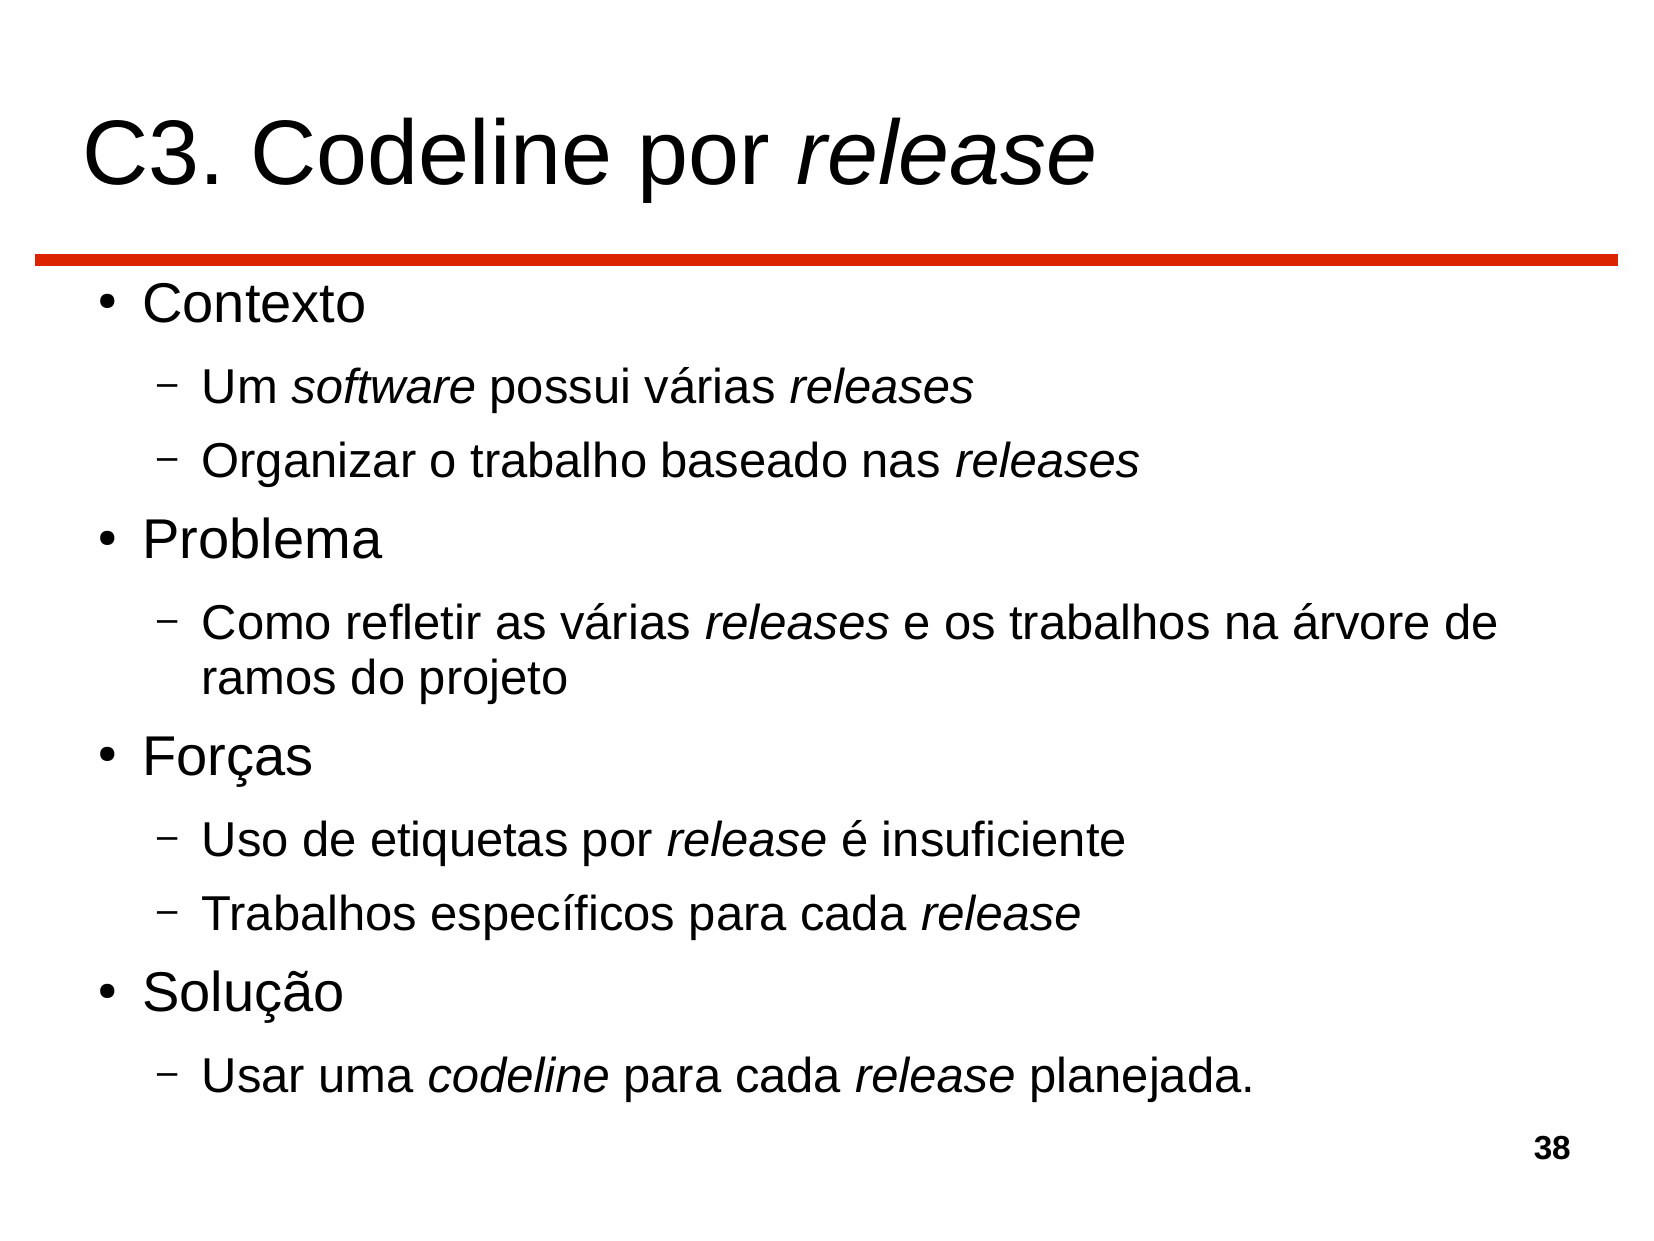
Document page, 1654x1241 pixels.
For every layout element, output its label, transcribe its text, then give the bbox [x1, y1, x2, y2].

title C3. Codeline por release [82, 49, 1571, 257]
list Contexto Um software possui várias releases Organizar o trabalho baseado nas releases Problema Como refletir as várias releases e os trabalhos na árvore de ramos do projeto Forças Uso de etiquetas por release é insuficiente Trabalhos específicos para cada release Solução Usar uma codeline para cada release planejada. [82, 271, 1571, 1111]
